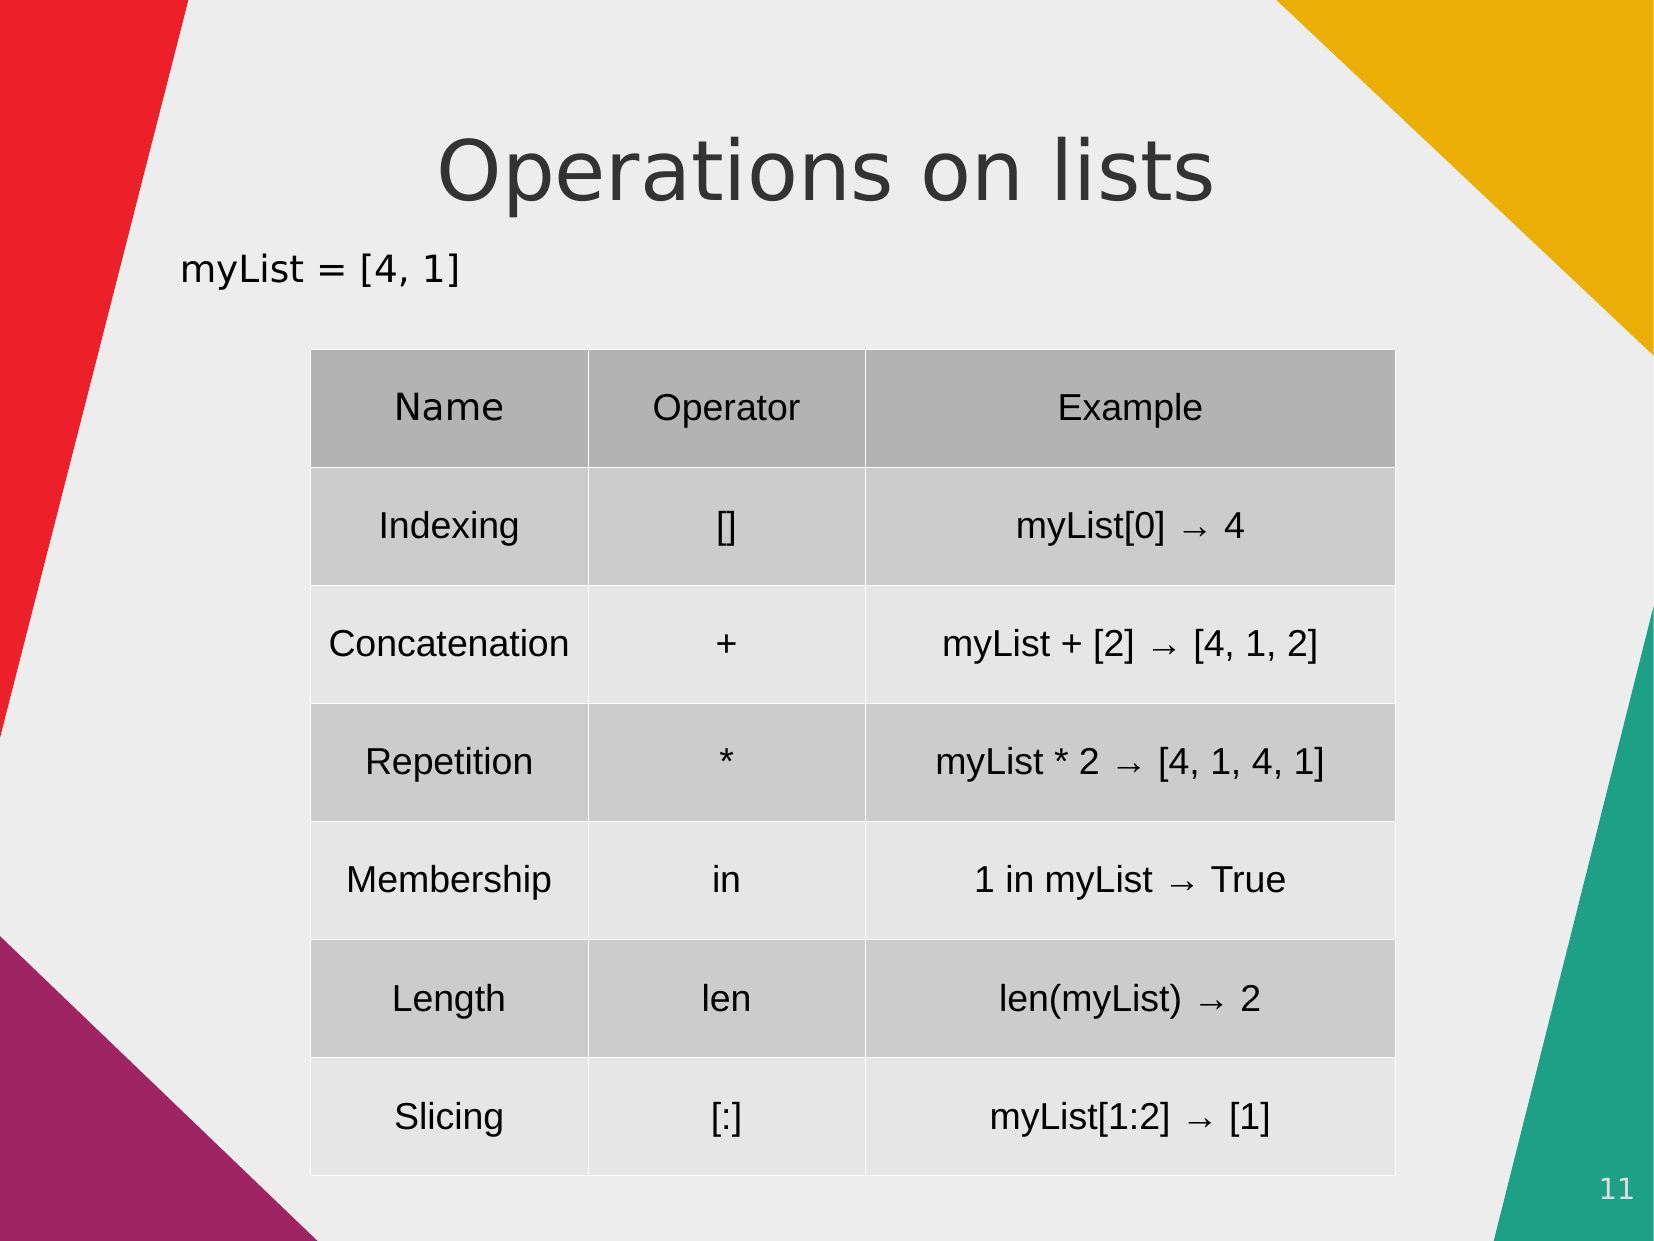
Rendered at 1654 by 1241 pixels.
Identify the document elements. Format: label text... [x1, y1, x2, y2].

table_cell Membership [311, 822, 588, 939]
title Operations on lists [114, 73, 1539, 271]
table_cell Repetition [311, 704, 588, 821]
table_cell myList + [2] → [4, 1, 2] [866, 586, 1395, 703]
table_cell Slicing [311, 1058, 588, 1175]
table_cell + [589, 586, 865, 703]
table_cell [:] [589, 1058, 865, 1175]
table_header Name [311, 350, 588, 467]
text_box myList = [4, 1] [165, 240, 1456, 299]
table_cell [] [589, 468, 865, 585]
table_cell Concatenation [311, 586, 588, 703]
table_header Example [866, 350, 1395, 467]
table_cell Indexing [311, 468, 588, 585]
table_cell in [589, 822, 865, 939]
table_cell len(myList) → 2 [866, 940, 1395, 1057]
table_cell len [589, 940, 865, 1057]
table_cell myList[0] → 4 [866, 468, 1395, 585]
table_cell Length [311, 940, 588, 1057]
table_cell myList * 2 → [4, 1, 4, 1] [866, 704, 1395, 821]
table_cell 1 in myList → True [866, 822, 1395, 939]
table_cell myList[1:2] → [1] [866, 1058, 1395, 1175]
table_header Operator [589, 350, 865, 467]
table_cell * [589, 704, 865, 821]
